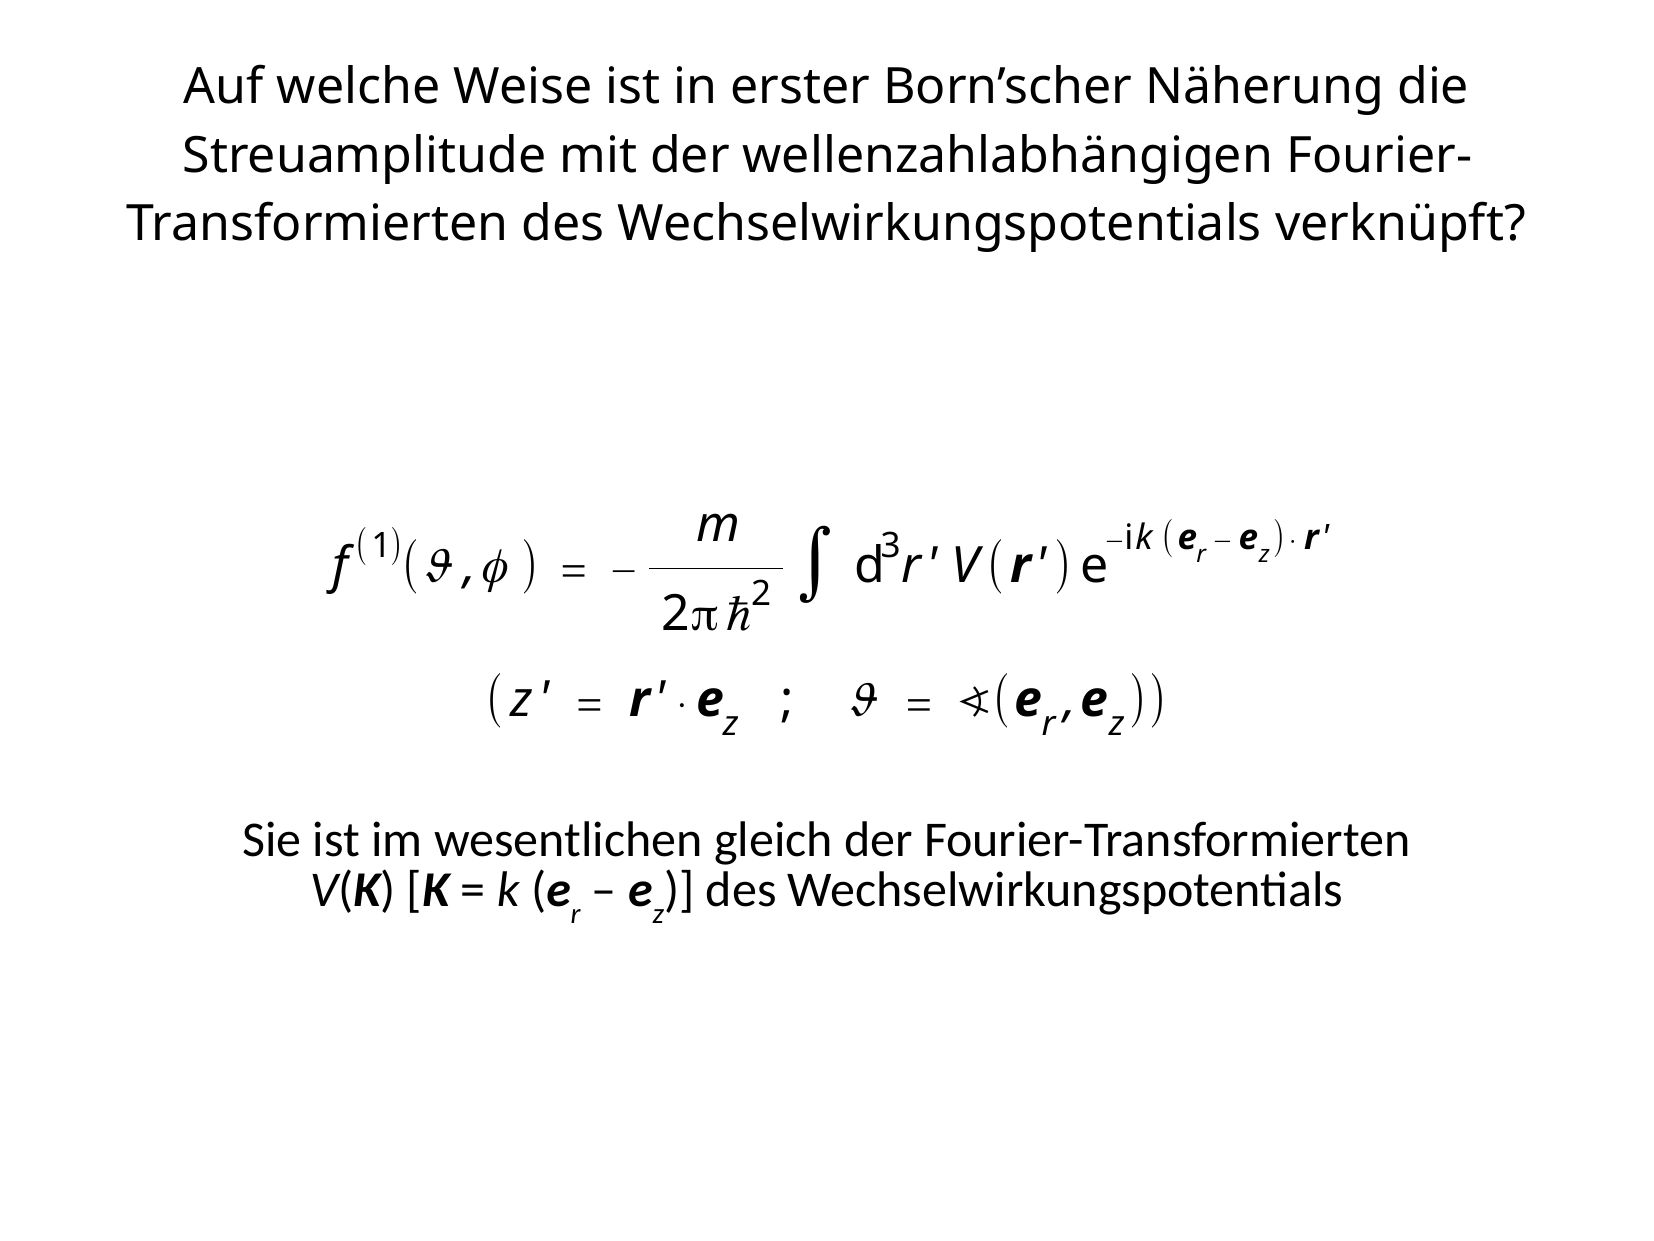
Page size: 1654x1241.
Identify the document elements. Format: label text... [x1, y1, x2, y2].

title Auf welche Weise ist in erster Born’scher Näherung die Streuamplitude mit der wellenzahlabhängigen Fourier-Transformierten des Wechselwirkungspotentials verknüpft? [82, 49, 1571, 257]
chart [316, 494, 1337, 746]
subtitle Sie ist im wesentlichen gleich der Fourier-Transformierten V(K) [K = k (er – ez)] des Wechselwirkungspotentials [82, 290, 1571, 1010]
